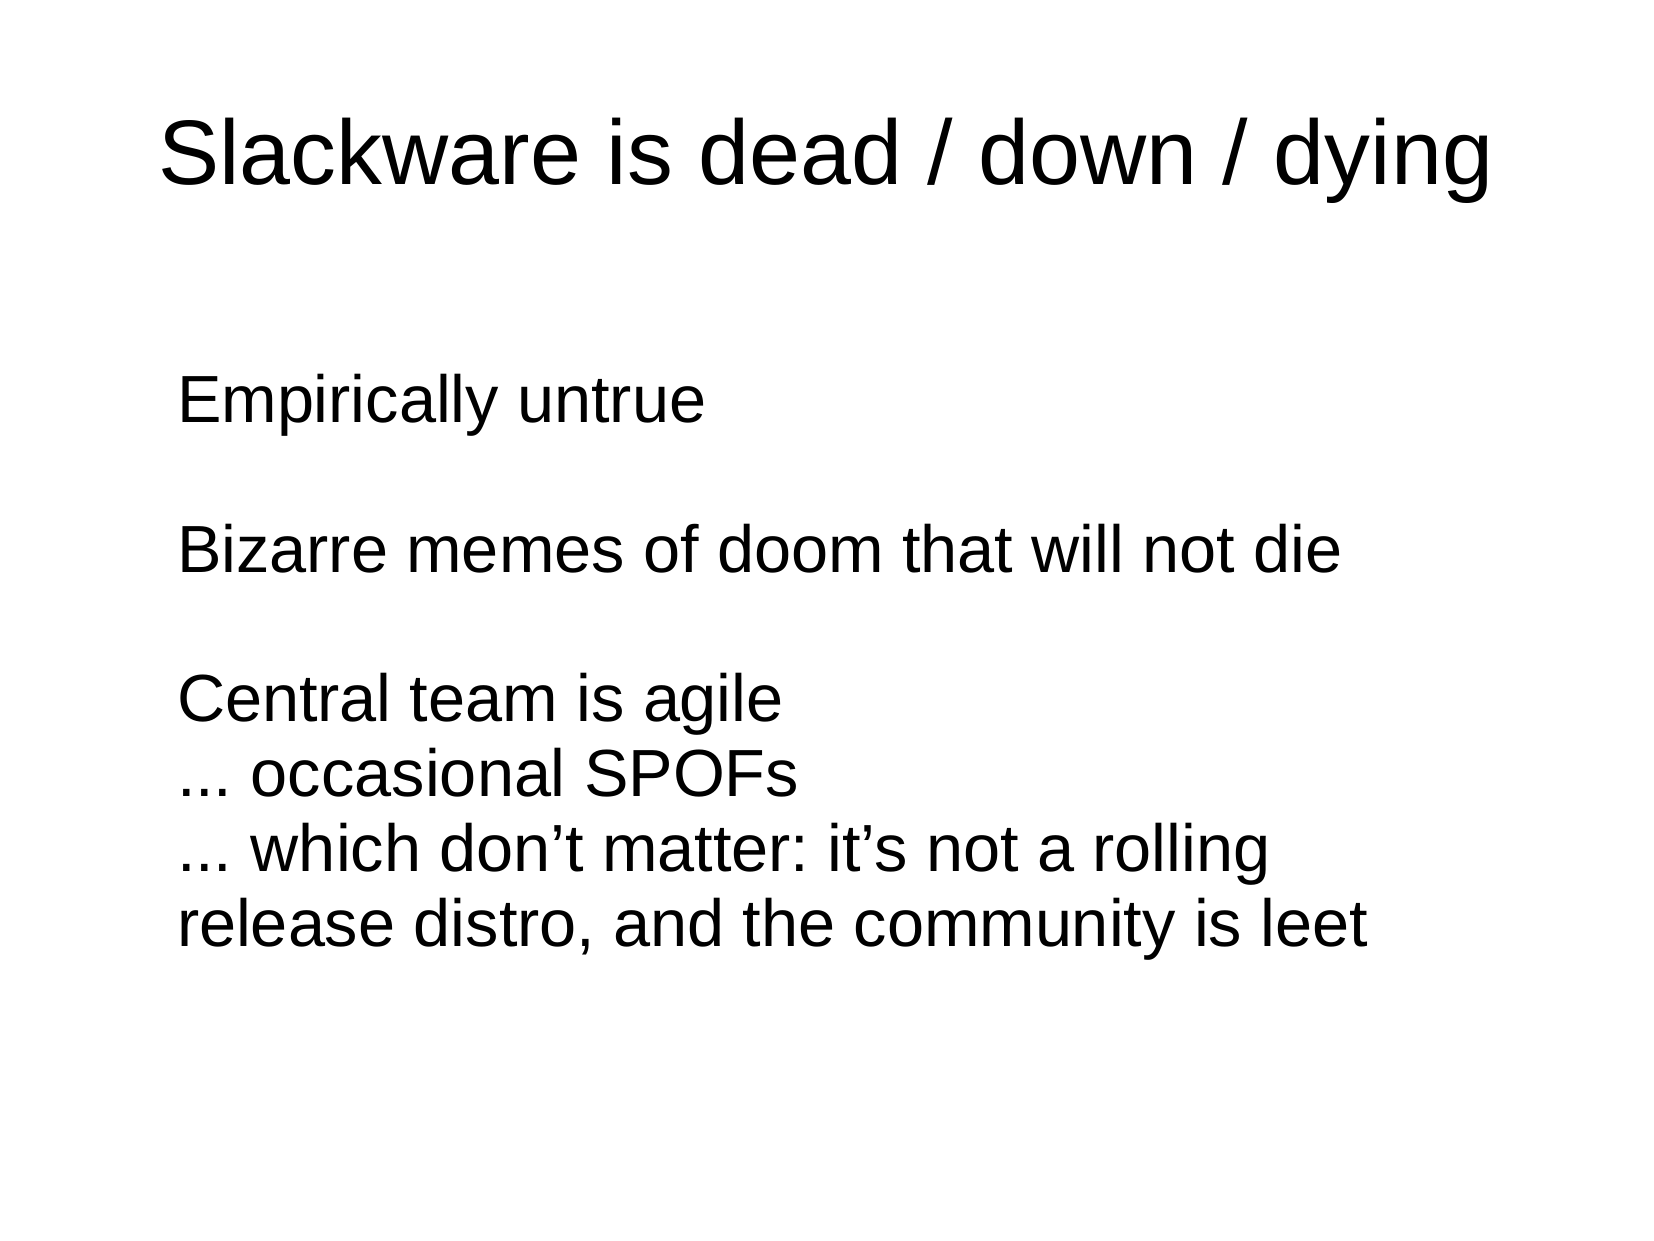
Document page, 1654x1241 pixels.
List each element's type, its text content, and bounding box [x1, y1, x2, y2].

title Slackware is dead / down / dying [82, 49, 1571, 257]
text_box Empirically untrue Bizarre memes of doom that will not die Central team is agile ... occasional SPOFs ... which don’t matter: it’s not a rolling release distro, and the community is leet [177, 271, 1477, 1052]
